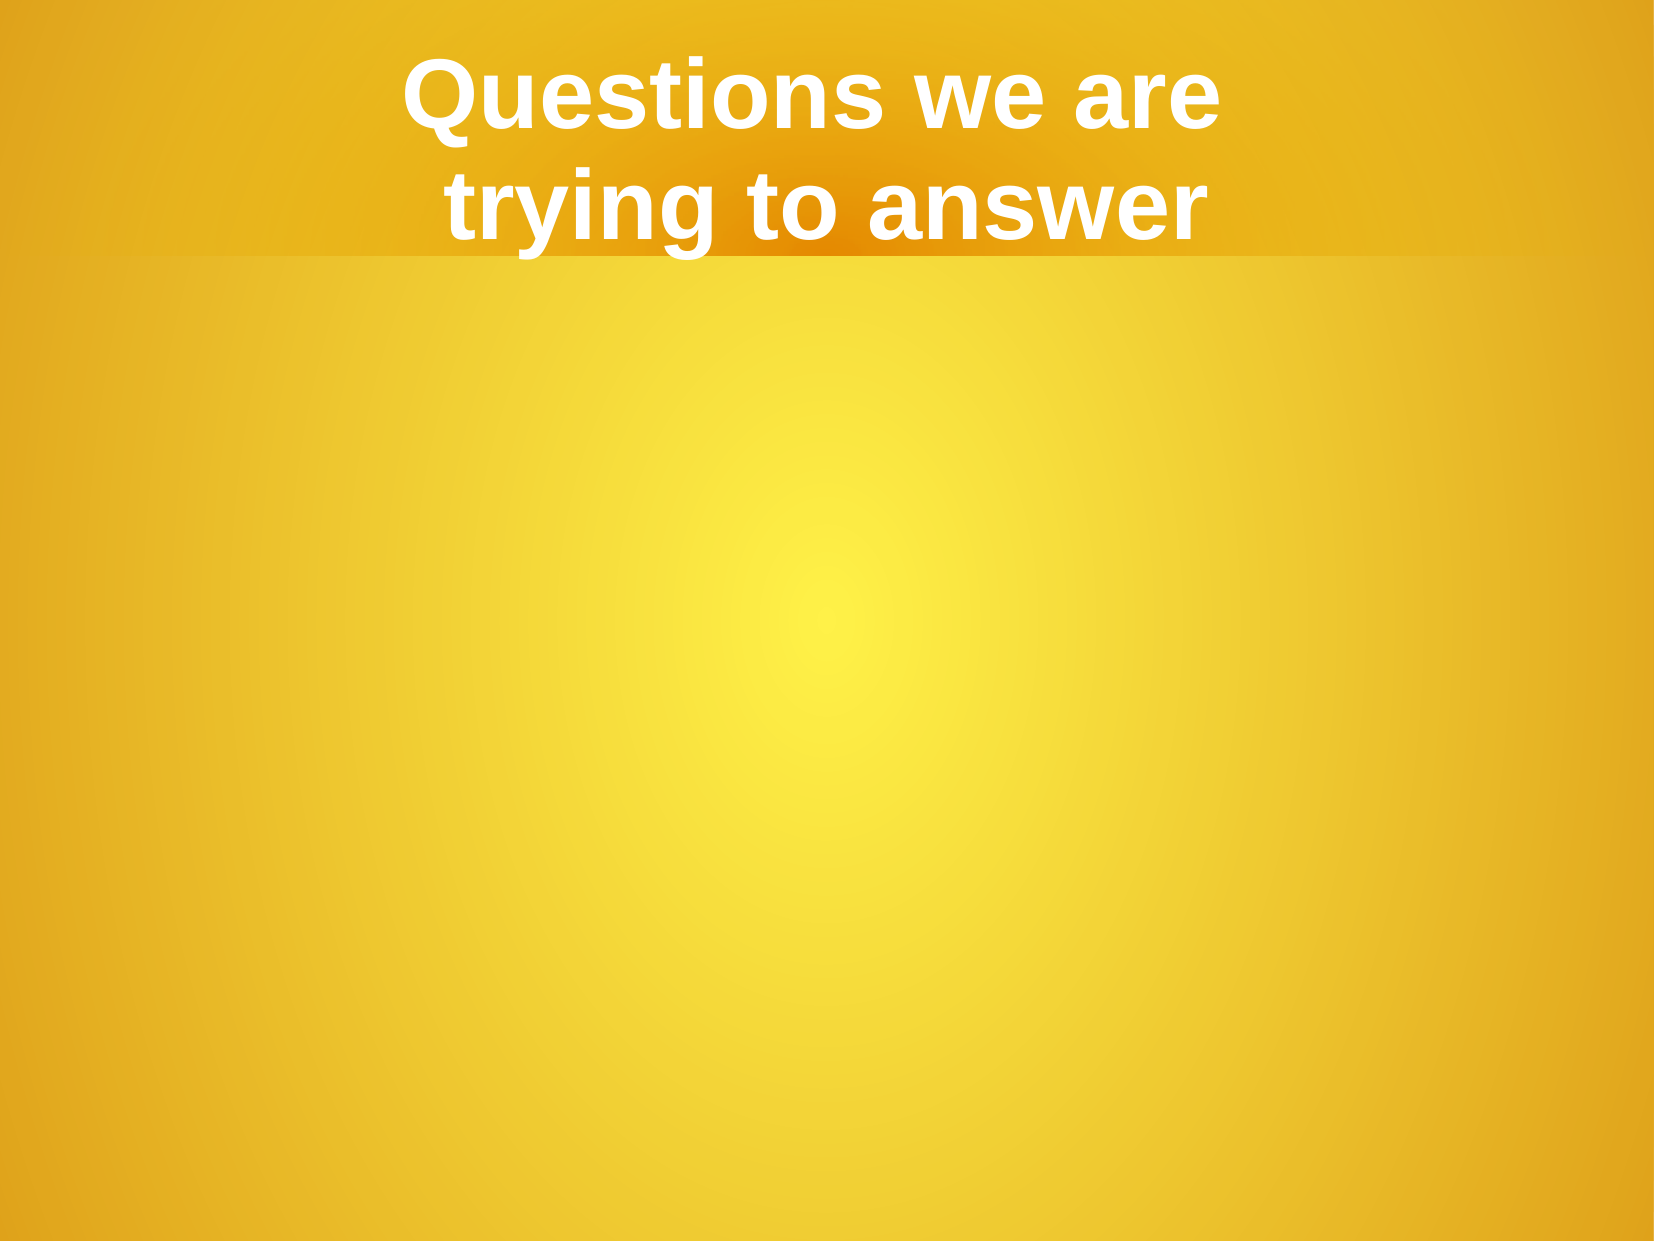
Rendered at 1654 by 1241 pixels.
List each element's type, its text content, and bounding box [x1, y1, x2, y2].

title Questions we are trying to answer [82, 38, 1571, 261]
subtitle [82, 290, 1571, 1010]
